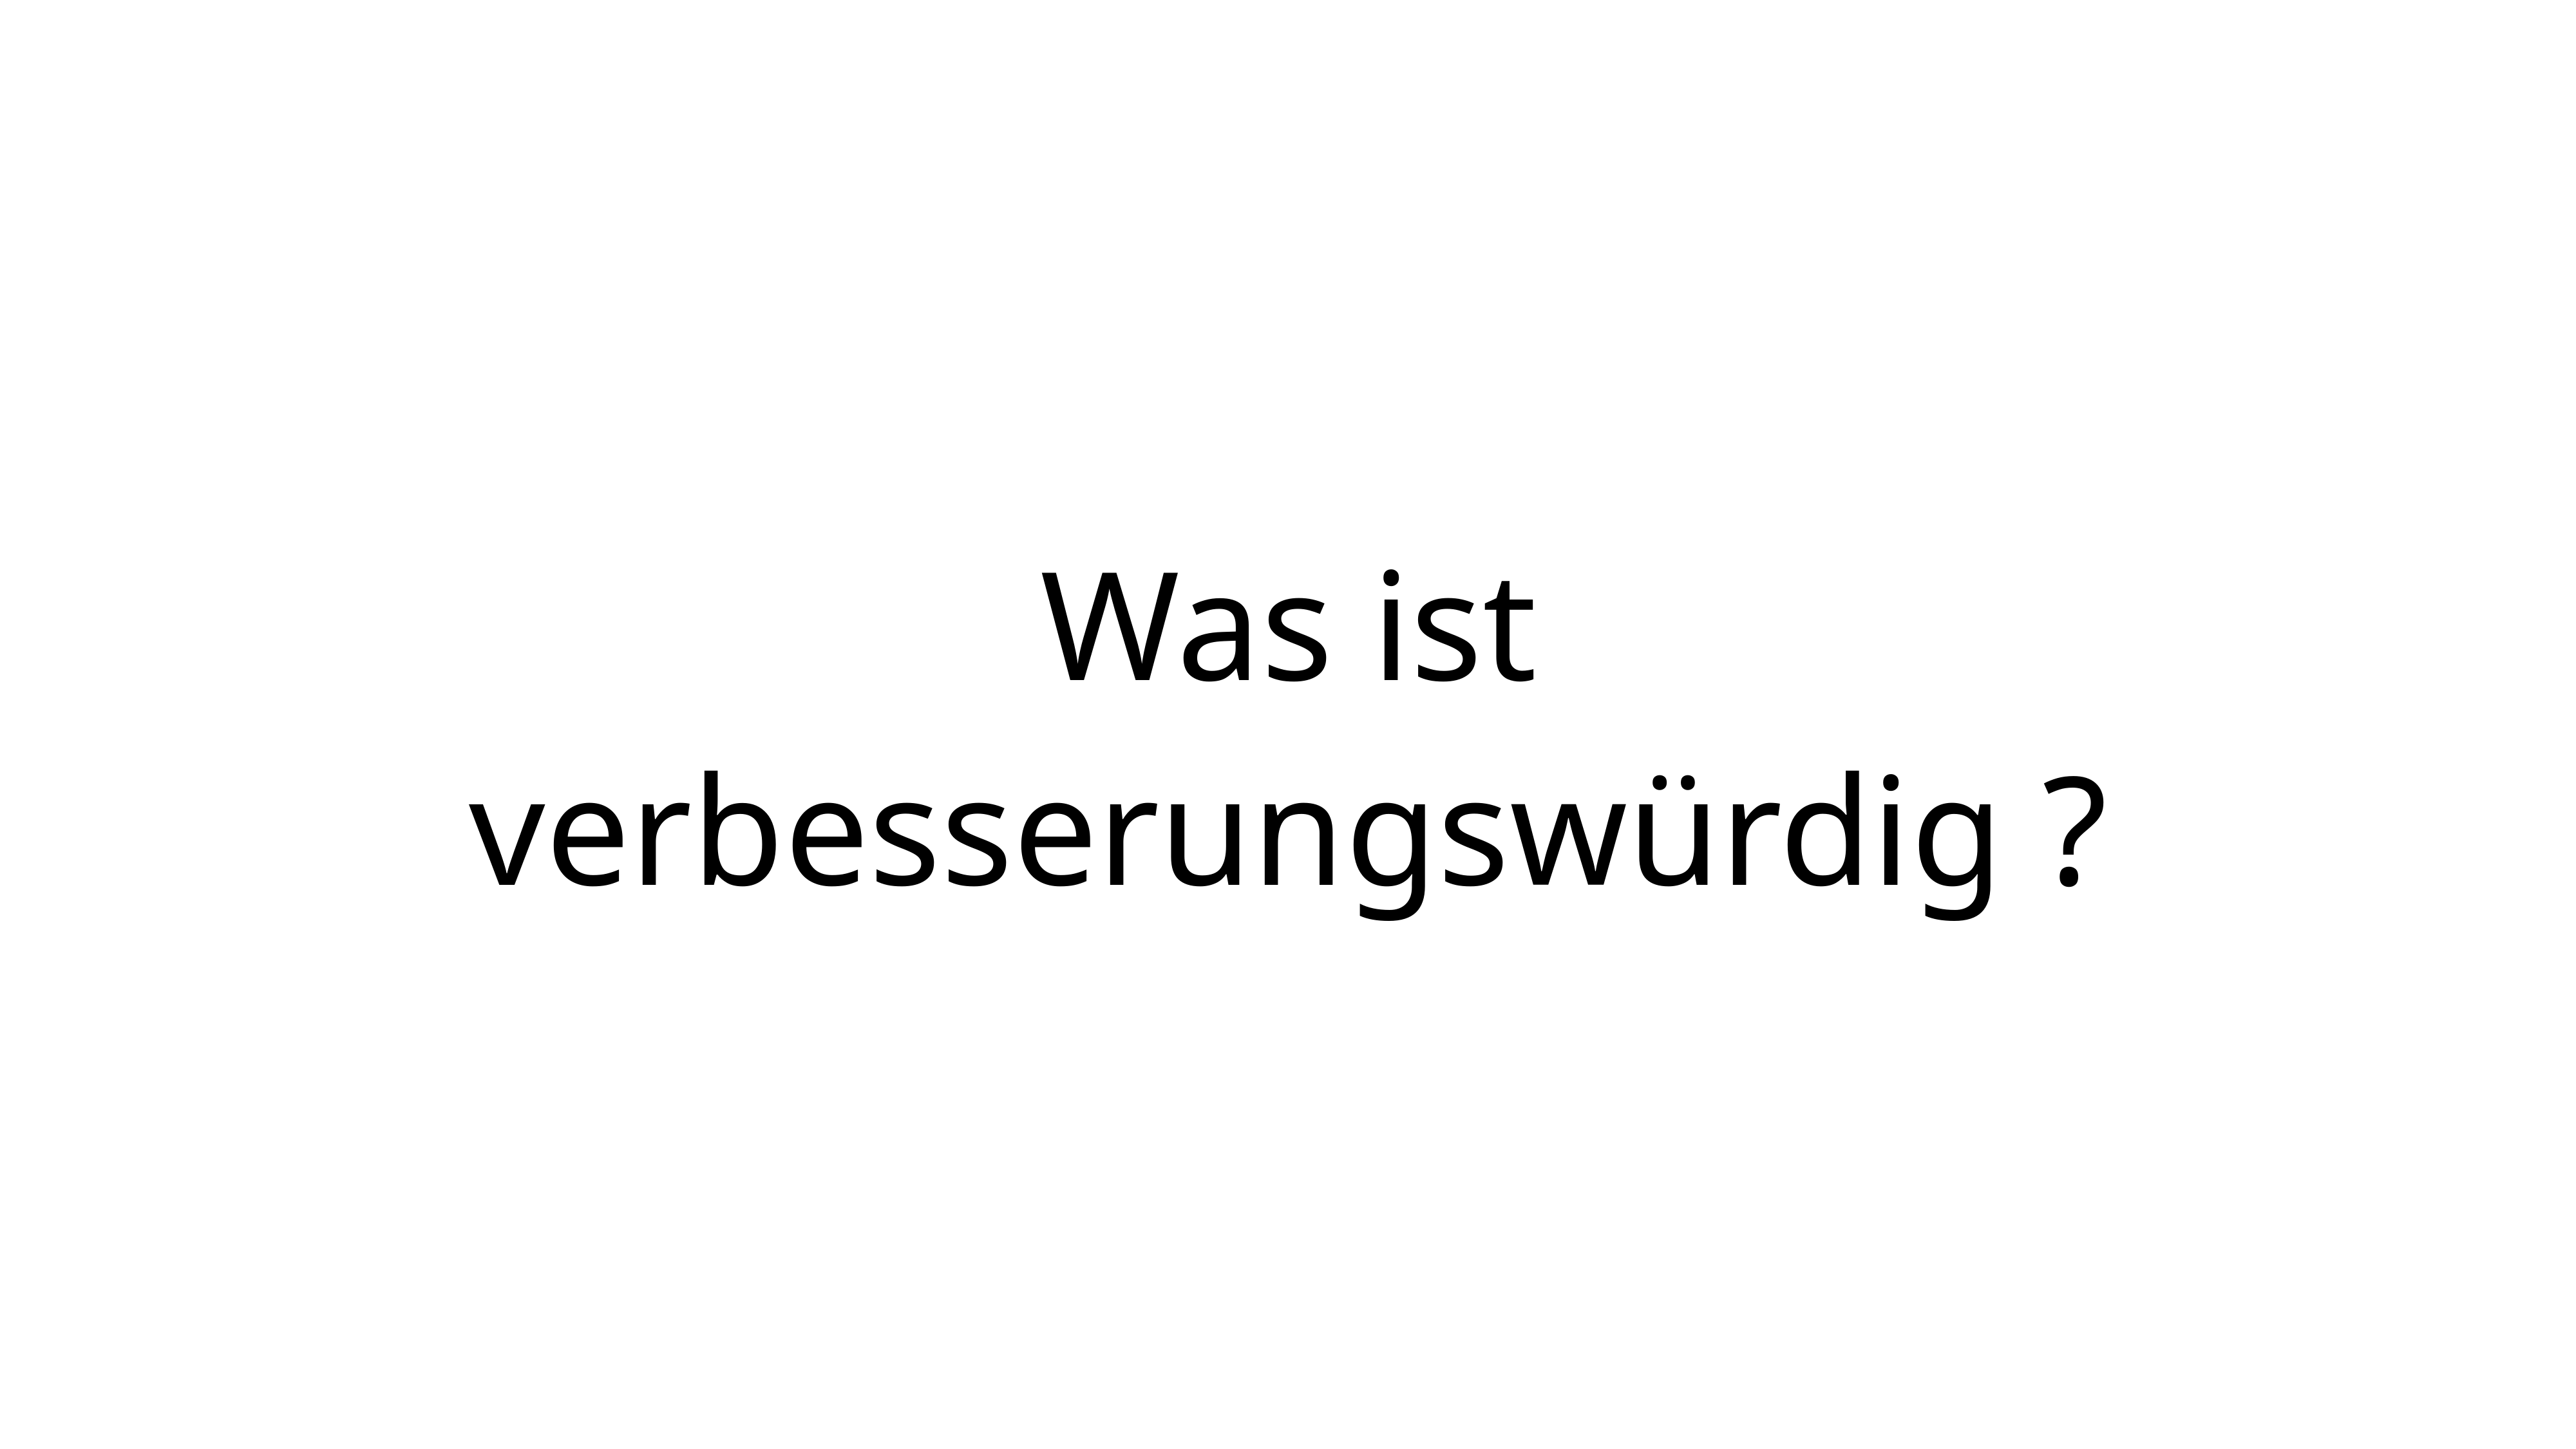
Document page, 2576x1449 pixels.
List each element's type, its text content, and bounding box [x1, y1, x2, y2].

text_box Was ist verbesserungswürdig ? [252, 478, 2325, 971]
